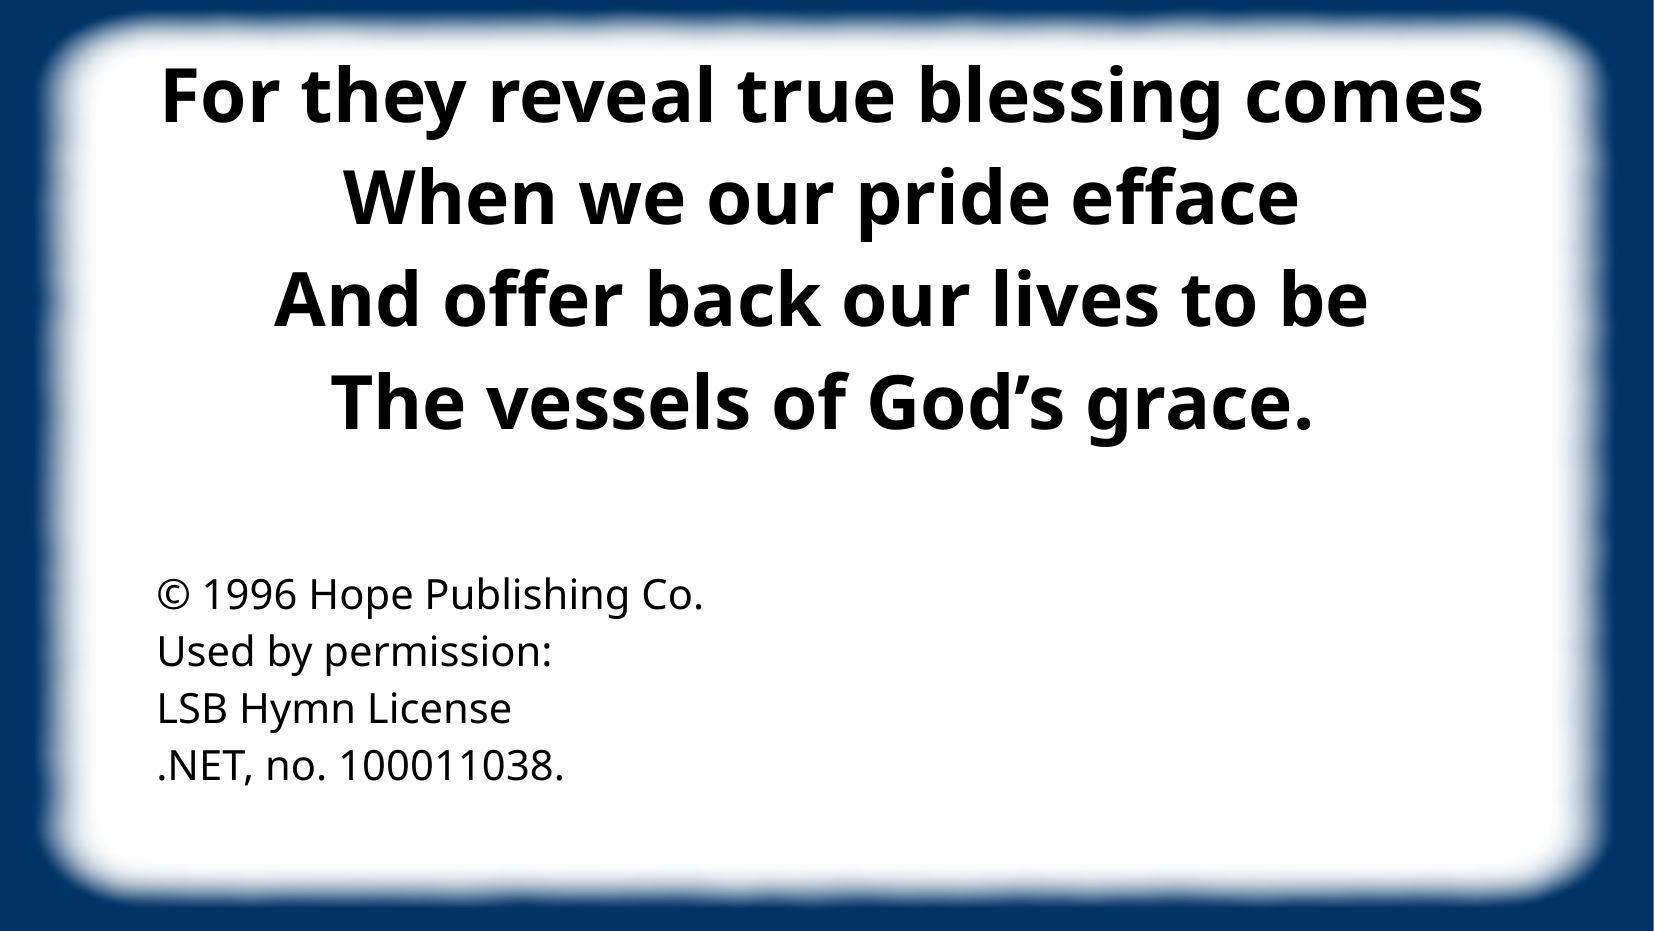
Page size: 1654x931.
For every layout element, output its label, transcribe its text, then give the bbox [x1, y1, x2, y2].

text_box For they reveal true blessing comes When we our pride efface And offer back our lives to be The vessels of God’s grace. © 1996 Hope Publishing Co. Used by permission: LSB Hymn License .NET, no. 100011038. [87, 34, 1558, 838]
picture [0, 0, 1654, 931]
